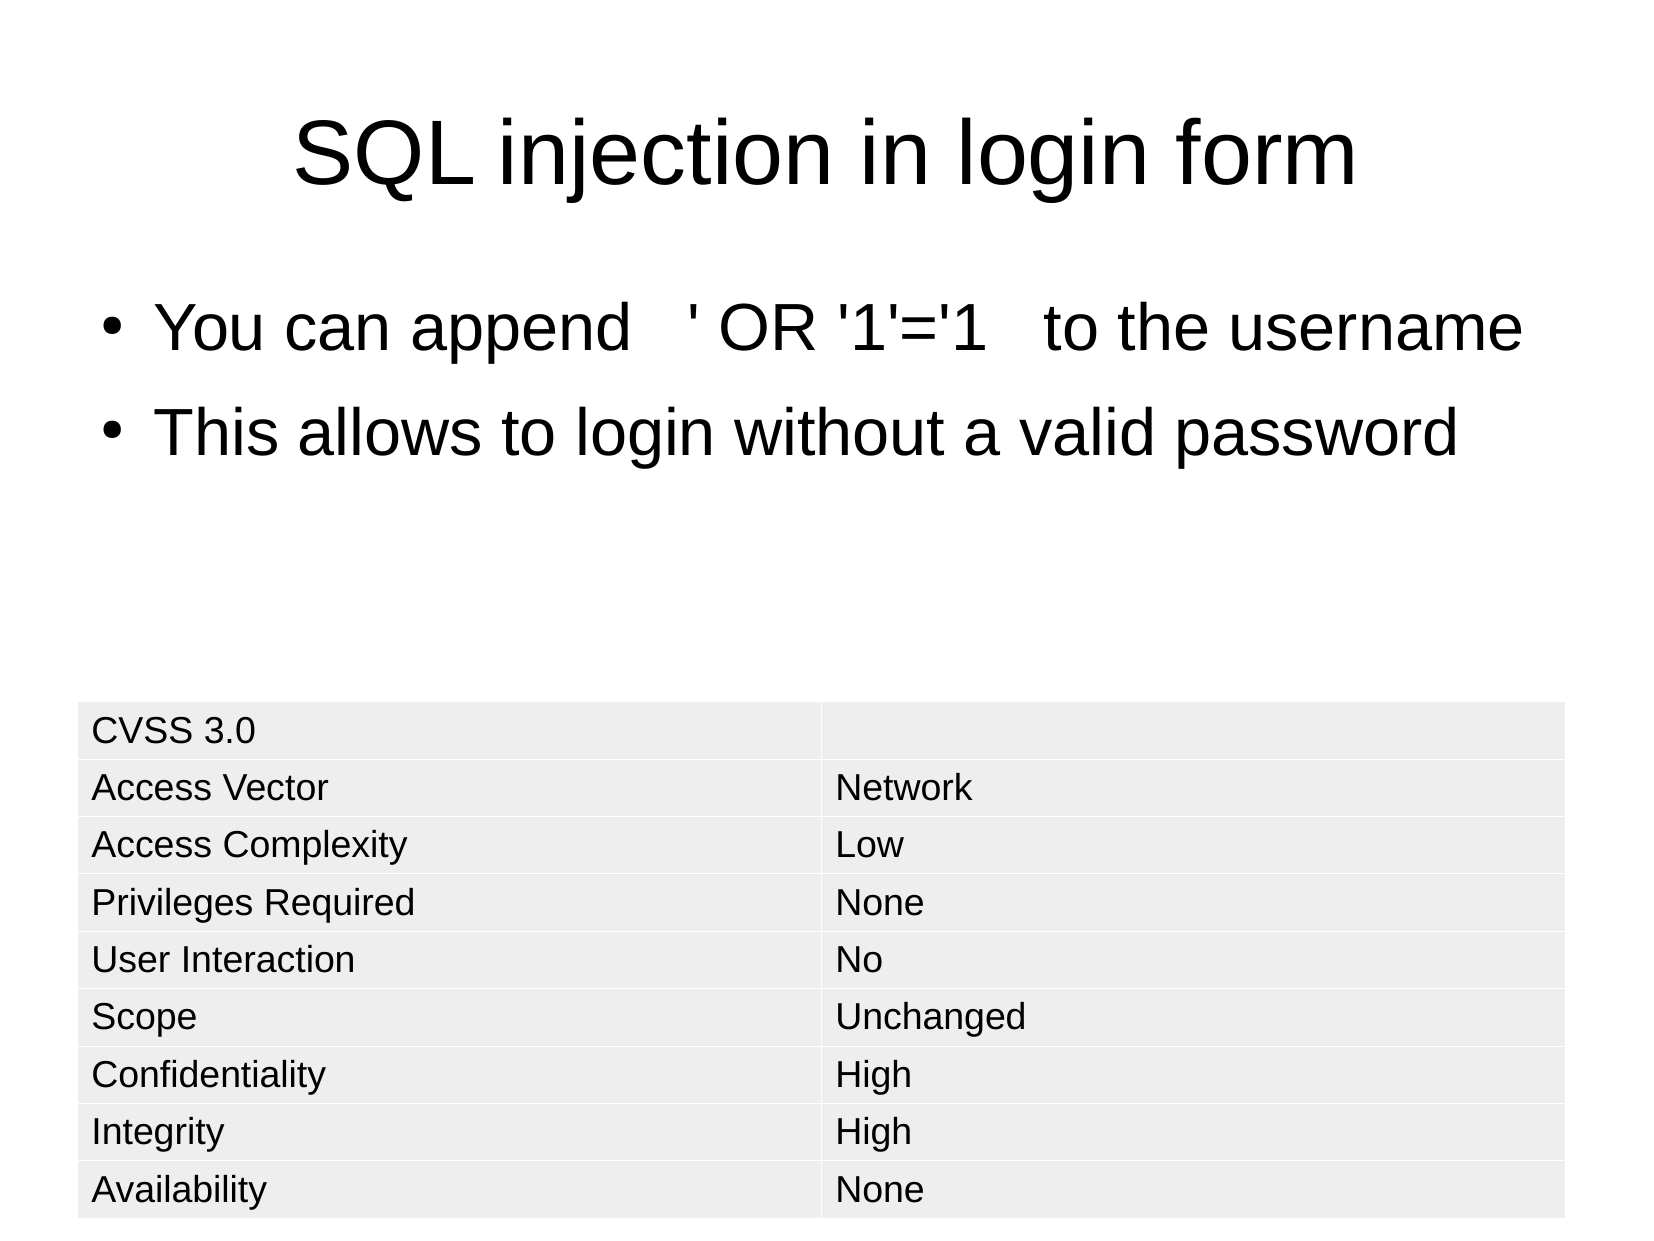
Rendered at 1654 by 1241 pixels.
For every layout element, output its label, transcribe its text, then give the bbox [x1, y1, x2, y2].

table_header [822, 702, 1565, 759]
table_header CVSS 3.0 [78, 702, 821, 759]
table_cell Integrity [78, 1104, 821, 1160]
list You can append ' OR '1'='1 to the username This allows to login without a valid password [82, 290, 1571, 1010]
table_cell Scope [78, 989, 821, 1046]
table_cell Access Vector [78, 760, 821, 816]
table_cell None [822, 874, 1565, 931]
table_cell Unchanged [822, 989, 1565, 1046]
table_cell Access Complexity [78, 817, 821, 873]
table_cell None [822, 1161, 1565, 1218]
table_cell Low [822, 817, 1565, 873]
table_cell High [822, 1047, 1565, 1103]
table_cell High [822, 1104, 1565, 1160]
title SQL injection in login form [82, 49, 1571, 257]
table_cell Network [822, 760, 1565, 816]
table_cell User Interaction [78, 932, 821, 988]
table_cell Confidentiality [78, 1047, 821, 1103]
table_cell Privileges Required [78, 874, 821, 931]
table_cell No [822, 932, 1565, 988]
table_cell Availability [78, 1161, 821, 1218]
